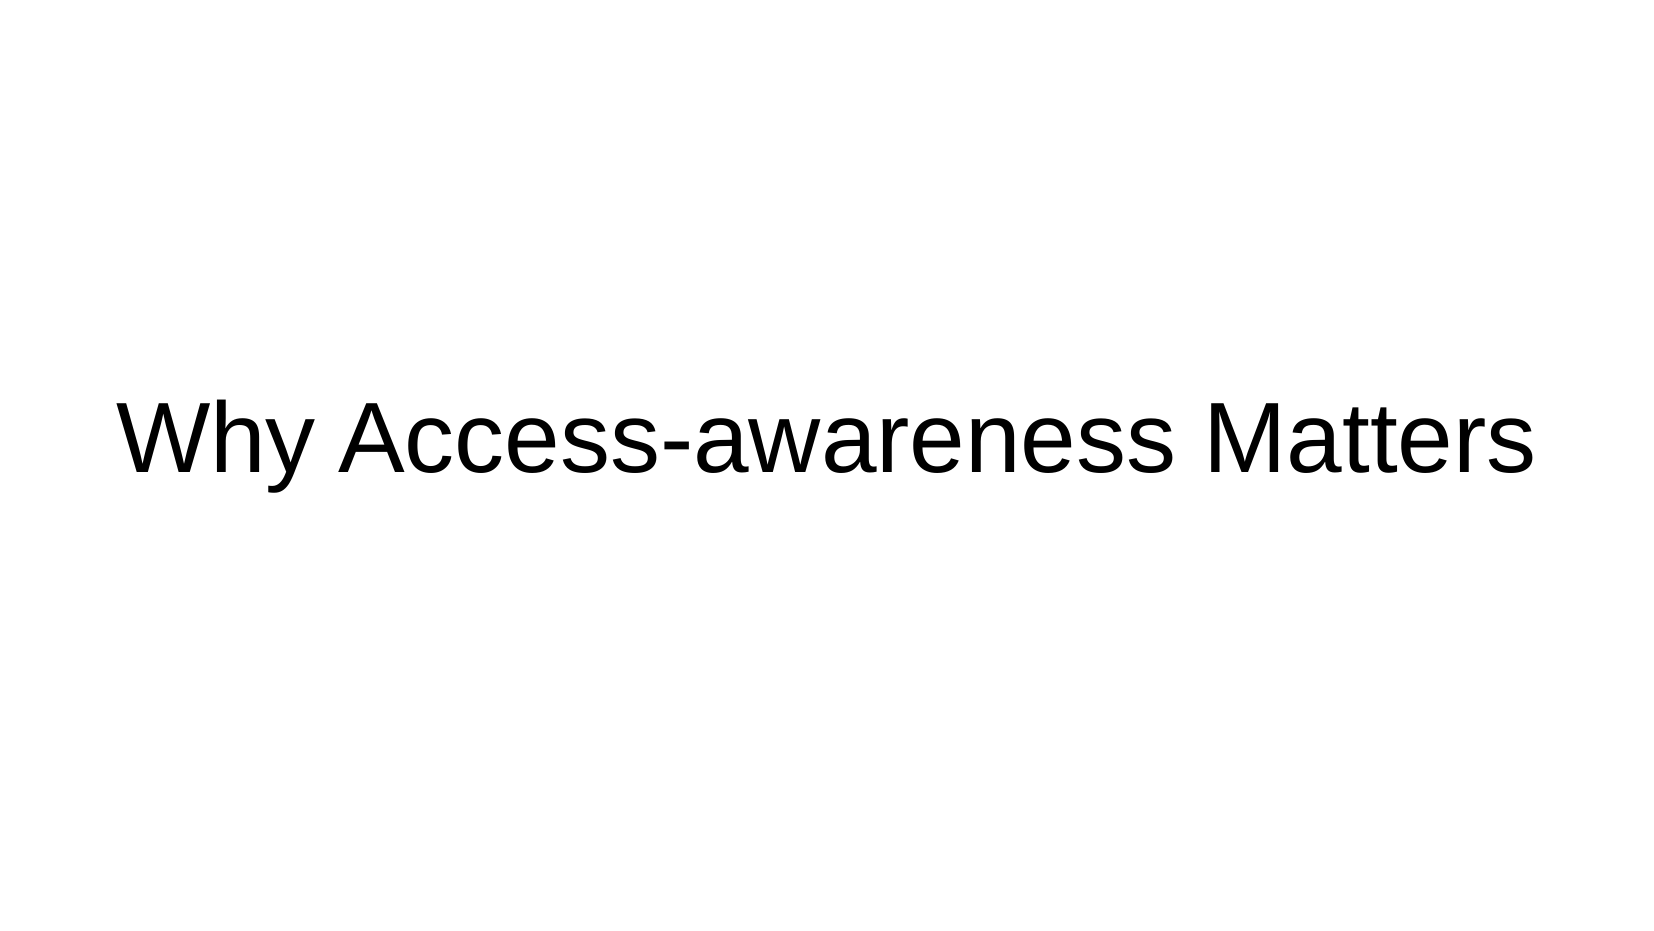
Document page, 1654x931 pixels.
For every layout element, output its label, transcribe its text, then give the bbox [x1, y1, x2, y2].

text_box Why Access-awareness Matters [82, 108, 1571, 767]
